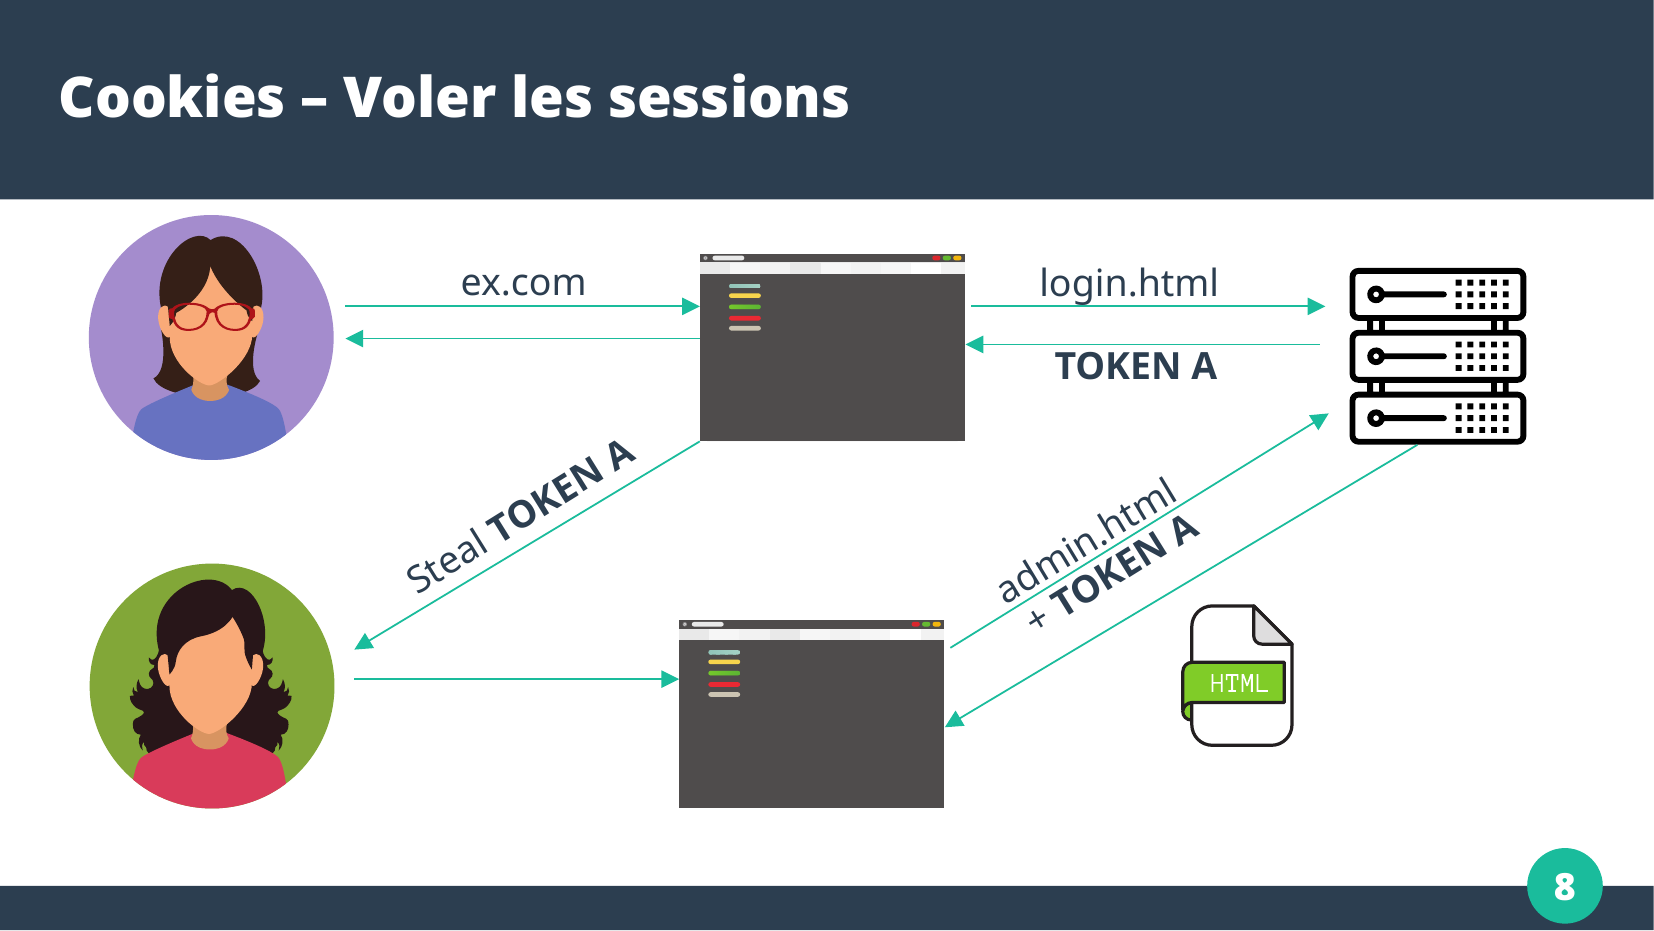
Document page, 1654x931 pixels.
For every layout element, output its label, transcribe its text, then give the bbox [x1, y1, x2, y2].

picture [1181, 561, 1300, 766]
picture [88, 563, 335, 827]
text_box + TOKEN A [984, 418, 1310, 682]
text_box login.html [1024, 249, 1244, 315]
picture [699, 253, 966, 442]
text_box TOKEN A [1039, 306, 1350, 424]
picture [88, 208, 334, 460]
text_box ex.com [445, 248, 613, 314]
picture [679, 620, 945, 808]
picture [1349, 267, 1527, 445]
title Cookies – Voler les sessions [59, 37, 1595, 155]
text_box Steal TOKEN A [366, 377, 691, 641]
text_box admin.html [968, 445, 1185, 618]
